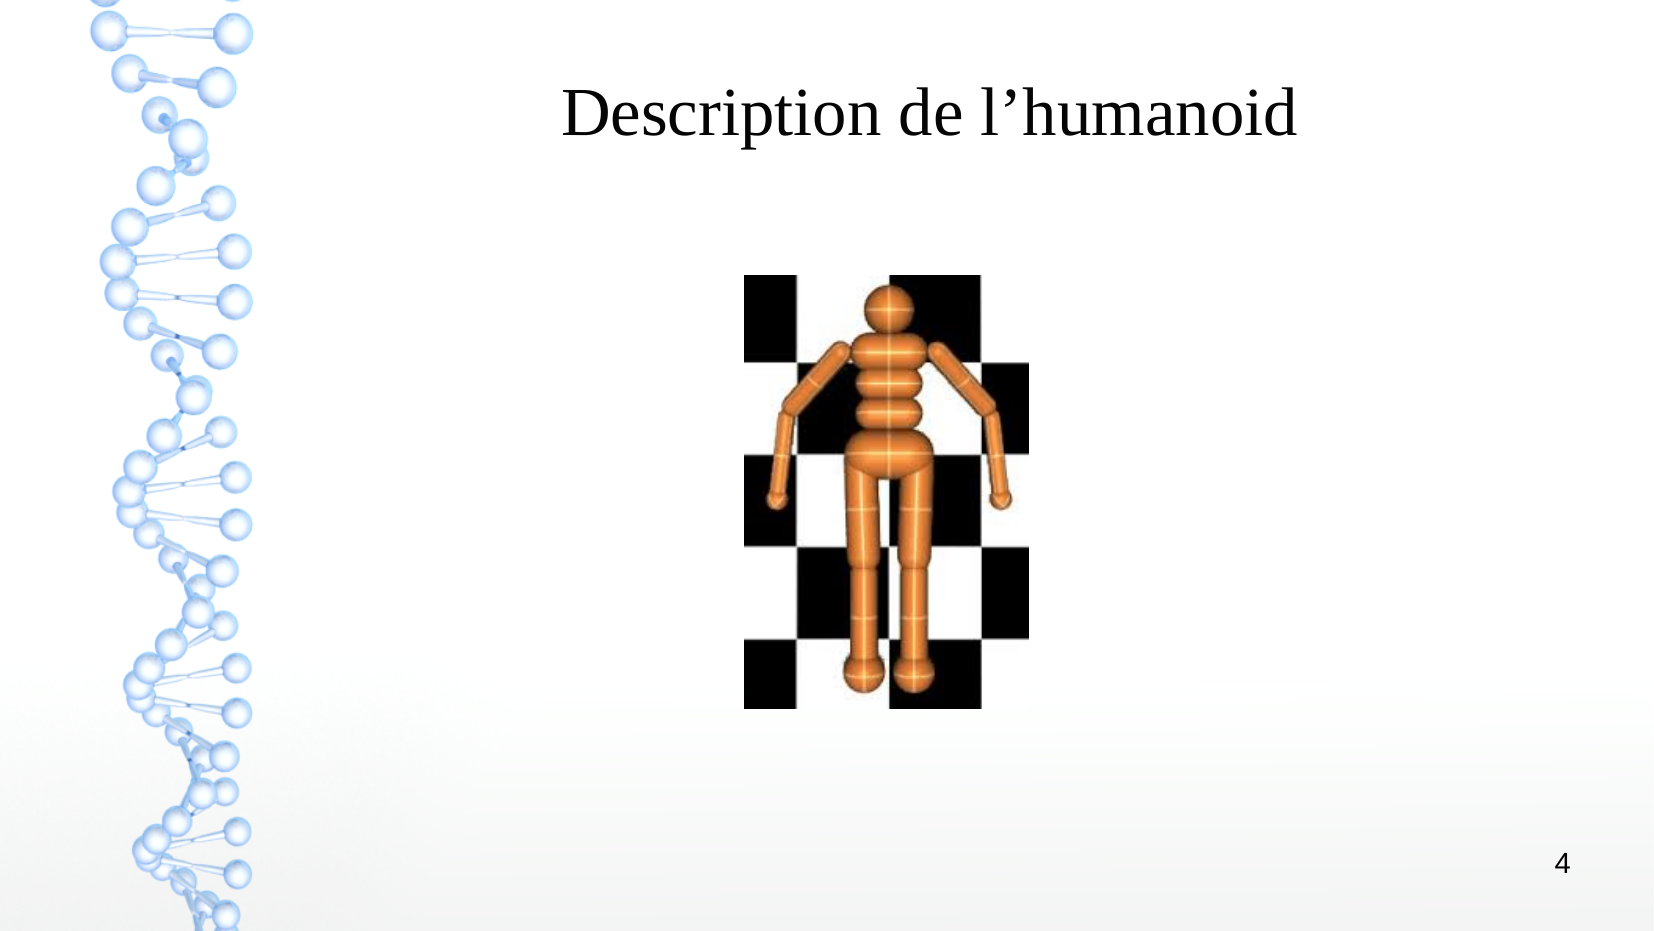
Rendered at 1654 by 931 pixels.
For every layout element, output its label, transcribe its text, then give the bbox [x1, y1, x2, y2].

title Description de l’humanoid [265, 35, 1595, 189]
picture [0, 0, 1654, 931]
